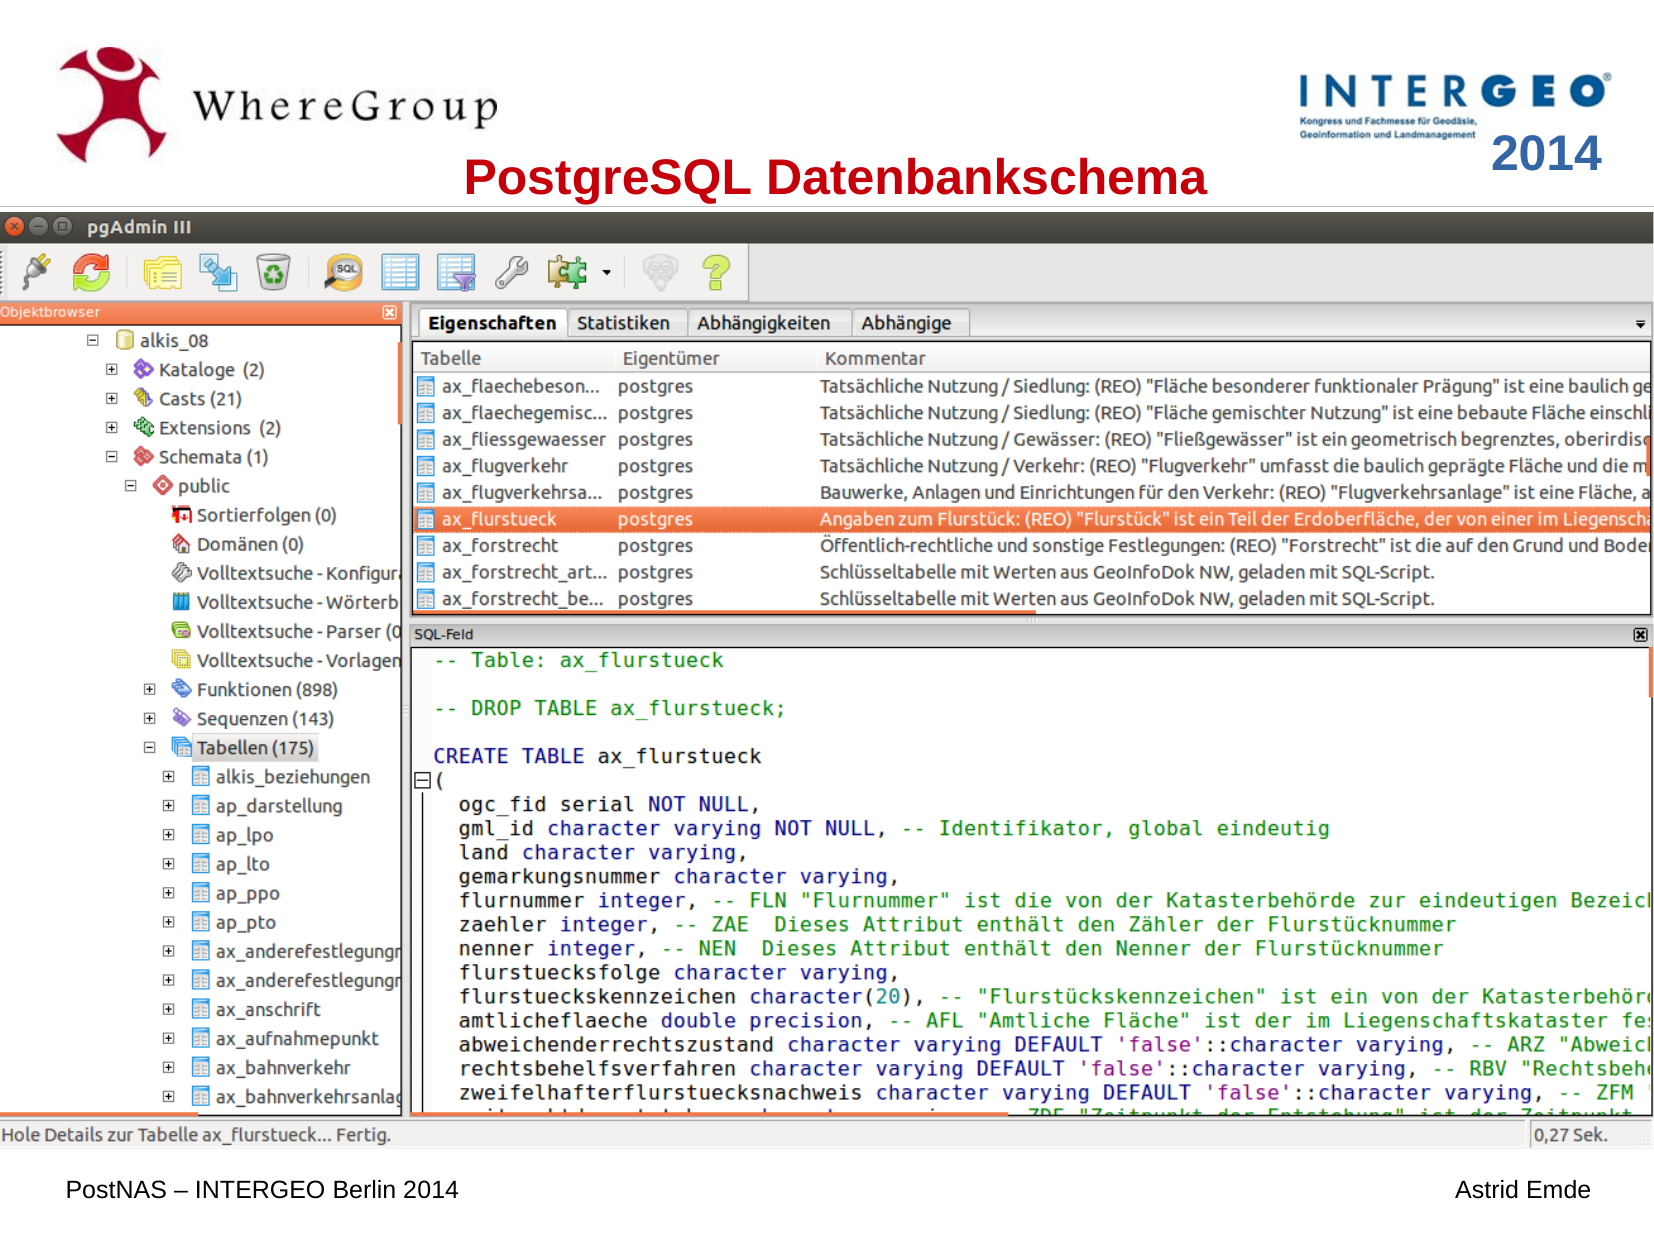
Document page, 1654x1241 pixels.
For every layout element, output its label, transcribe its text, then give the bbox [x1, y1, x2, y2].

text_box PostgreSQL Datenbankschema [448, 141, 1654, 212]
picture [56, 47, 497, 163]
picture [0, 212, 1654, 1149]
picture [1299, 29, 1613, 141]
